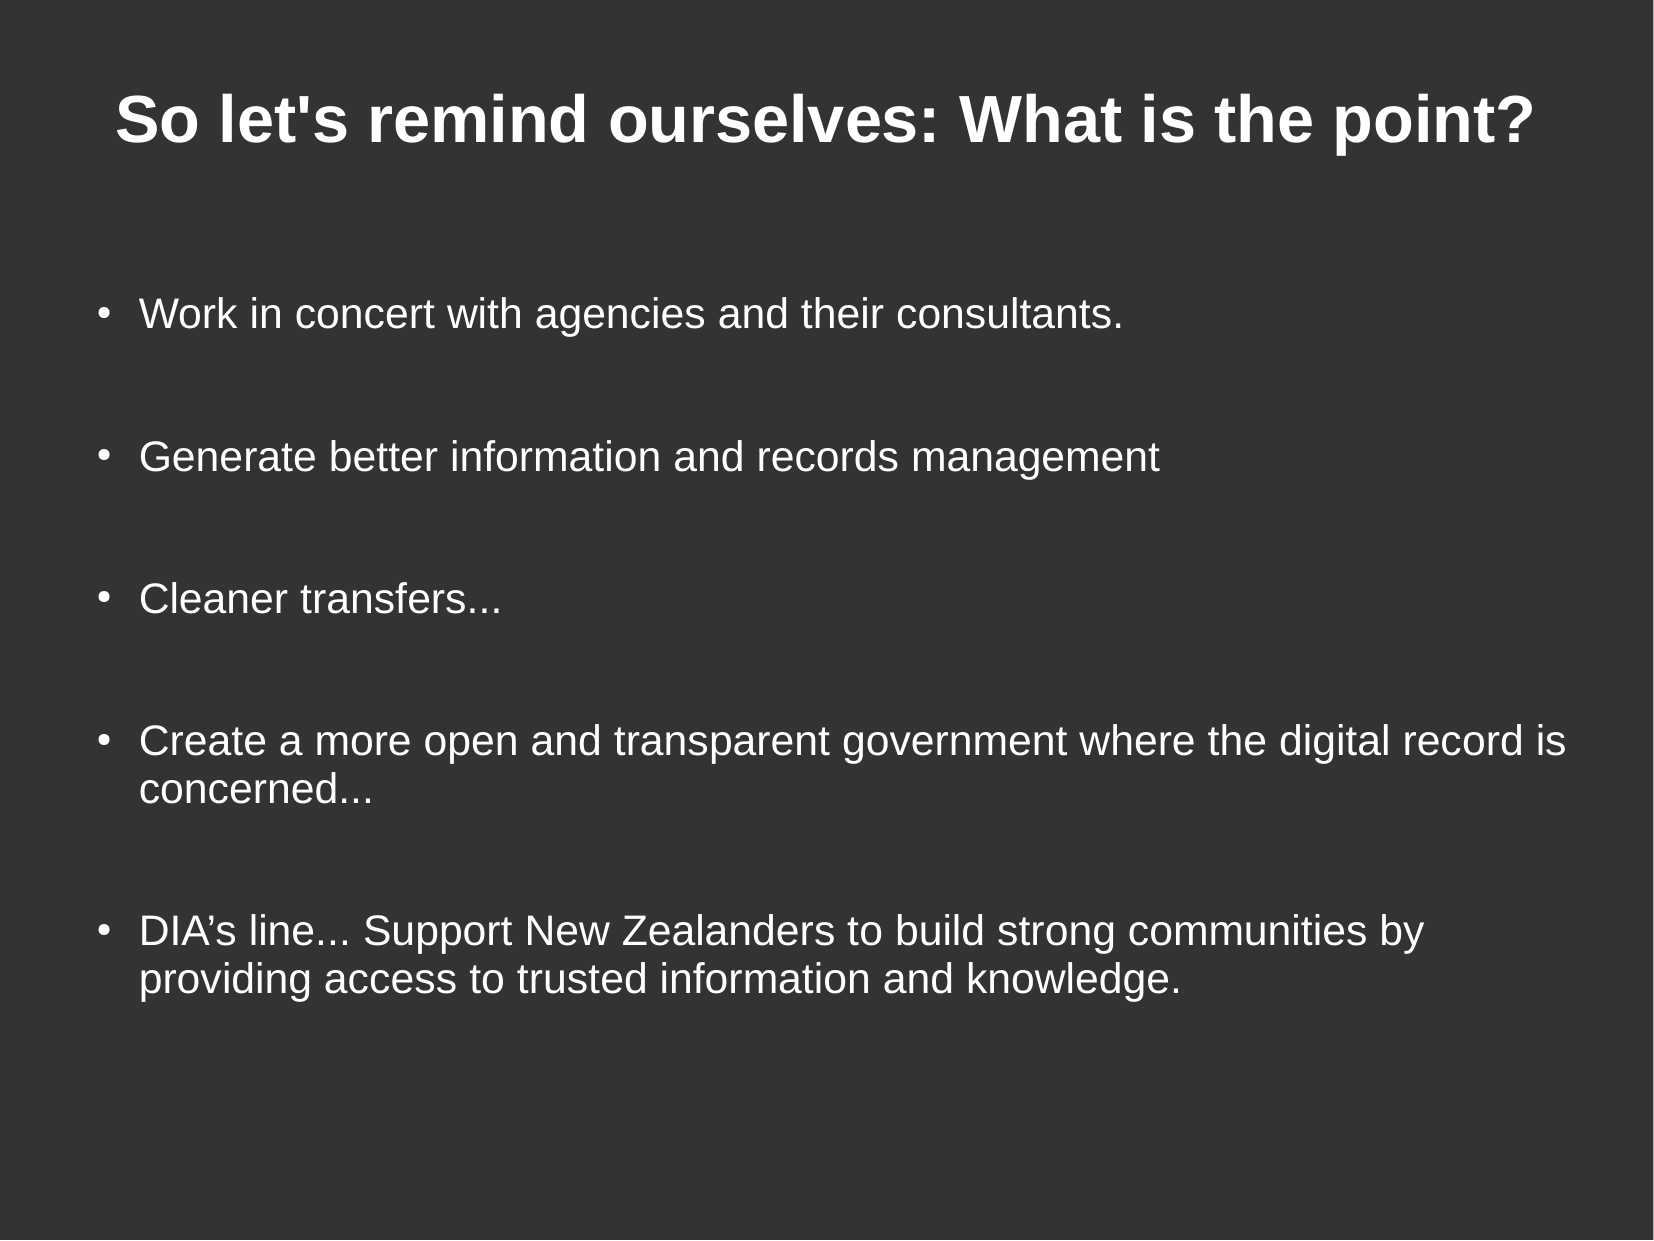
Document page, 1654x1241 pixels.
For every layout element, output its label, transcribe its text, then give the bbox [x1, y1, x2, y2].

title So let's remind ourselves: What is the point? [82, 49, 1571, 189]
list Work in concert with agencies and their consultants. Generate better information and records management Cleaner transfers... Create a more open and transparent government where the digital record is concerned... DIA’s line... Support New Zealanders to build strong communities by providing access to trusted information and knowledge. [82, 290, 1571, 1010]
